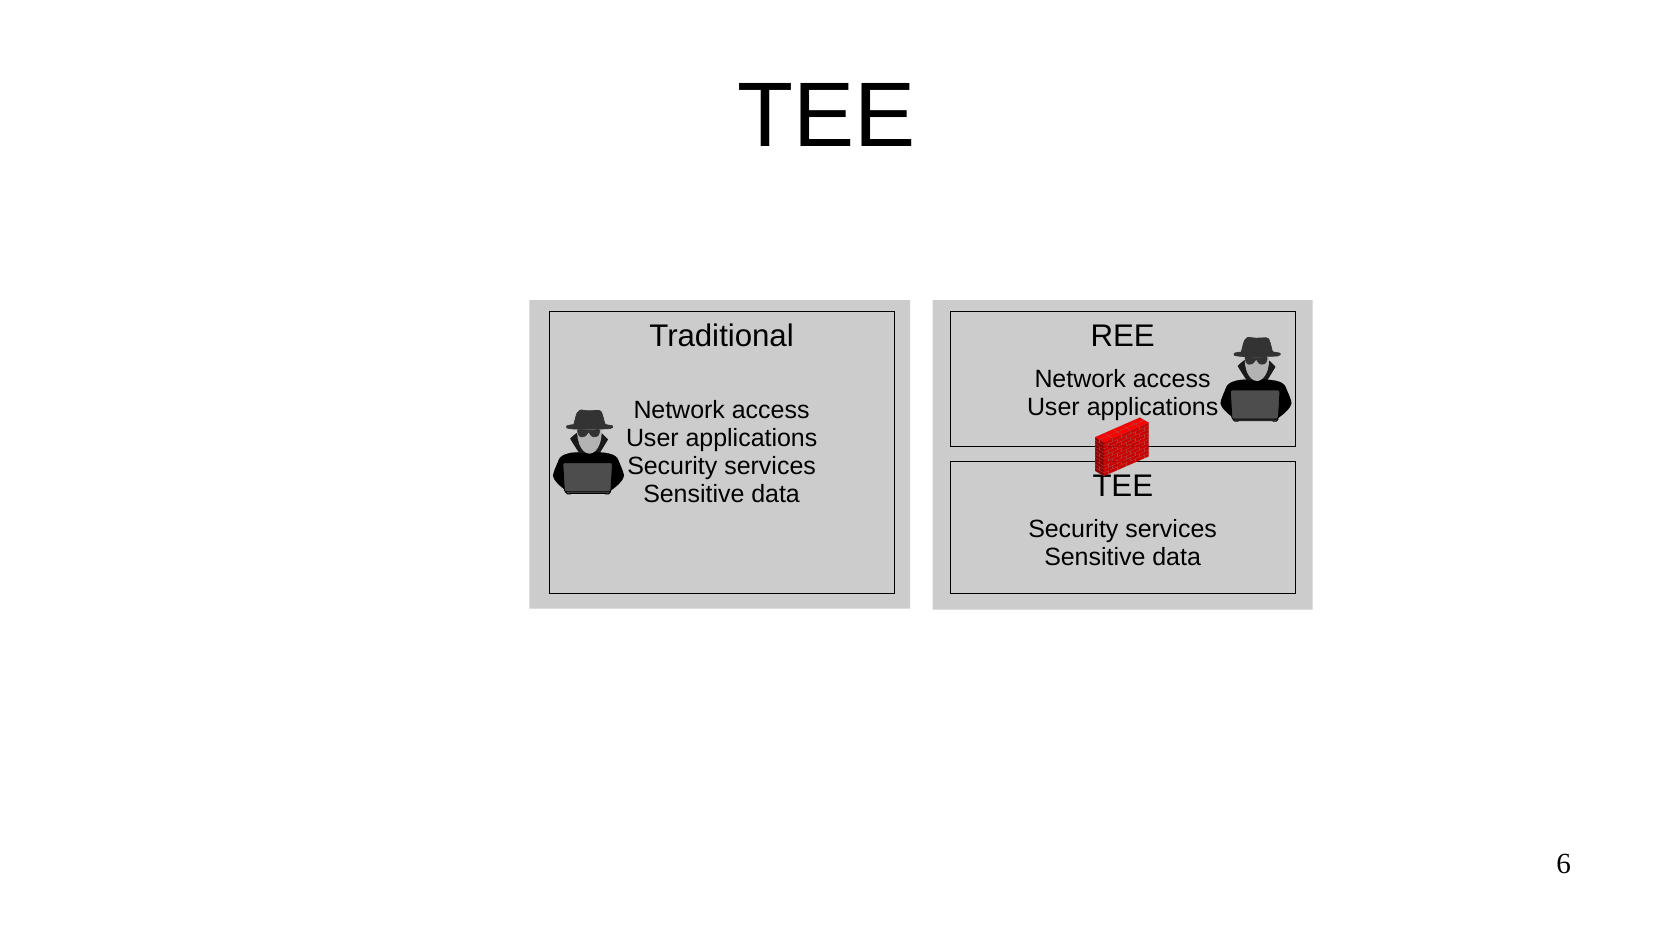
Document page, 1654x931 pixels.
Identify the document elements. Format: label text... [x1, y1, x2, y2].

picture [544, 406, 628, 504]
text_box Traditional Network access User applications Security services Sensitive data [549, 311, 895, 594]
picture [1095, 417, 1149, 477]
text_box [529, 300, 911, 609]
text_box [932, 300, 1313, 610]
picture [1212, 334, 1296, 432]
text_box REE Network access User applications [950, 311, 1296, 447]
text_box TEE Security services Sensitive data [950, 461, 1296, 594]
title TEE [82, 37, 1571, 193]
